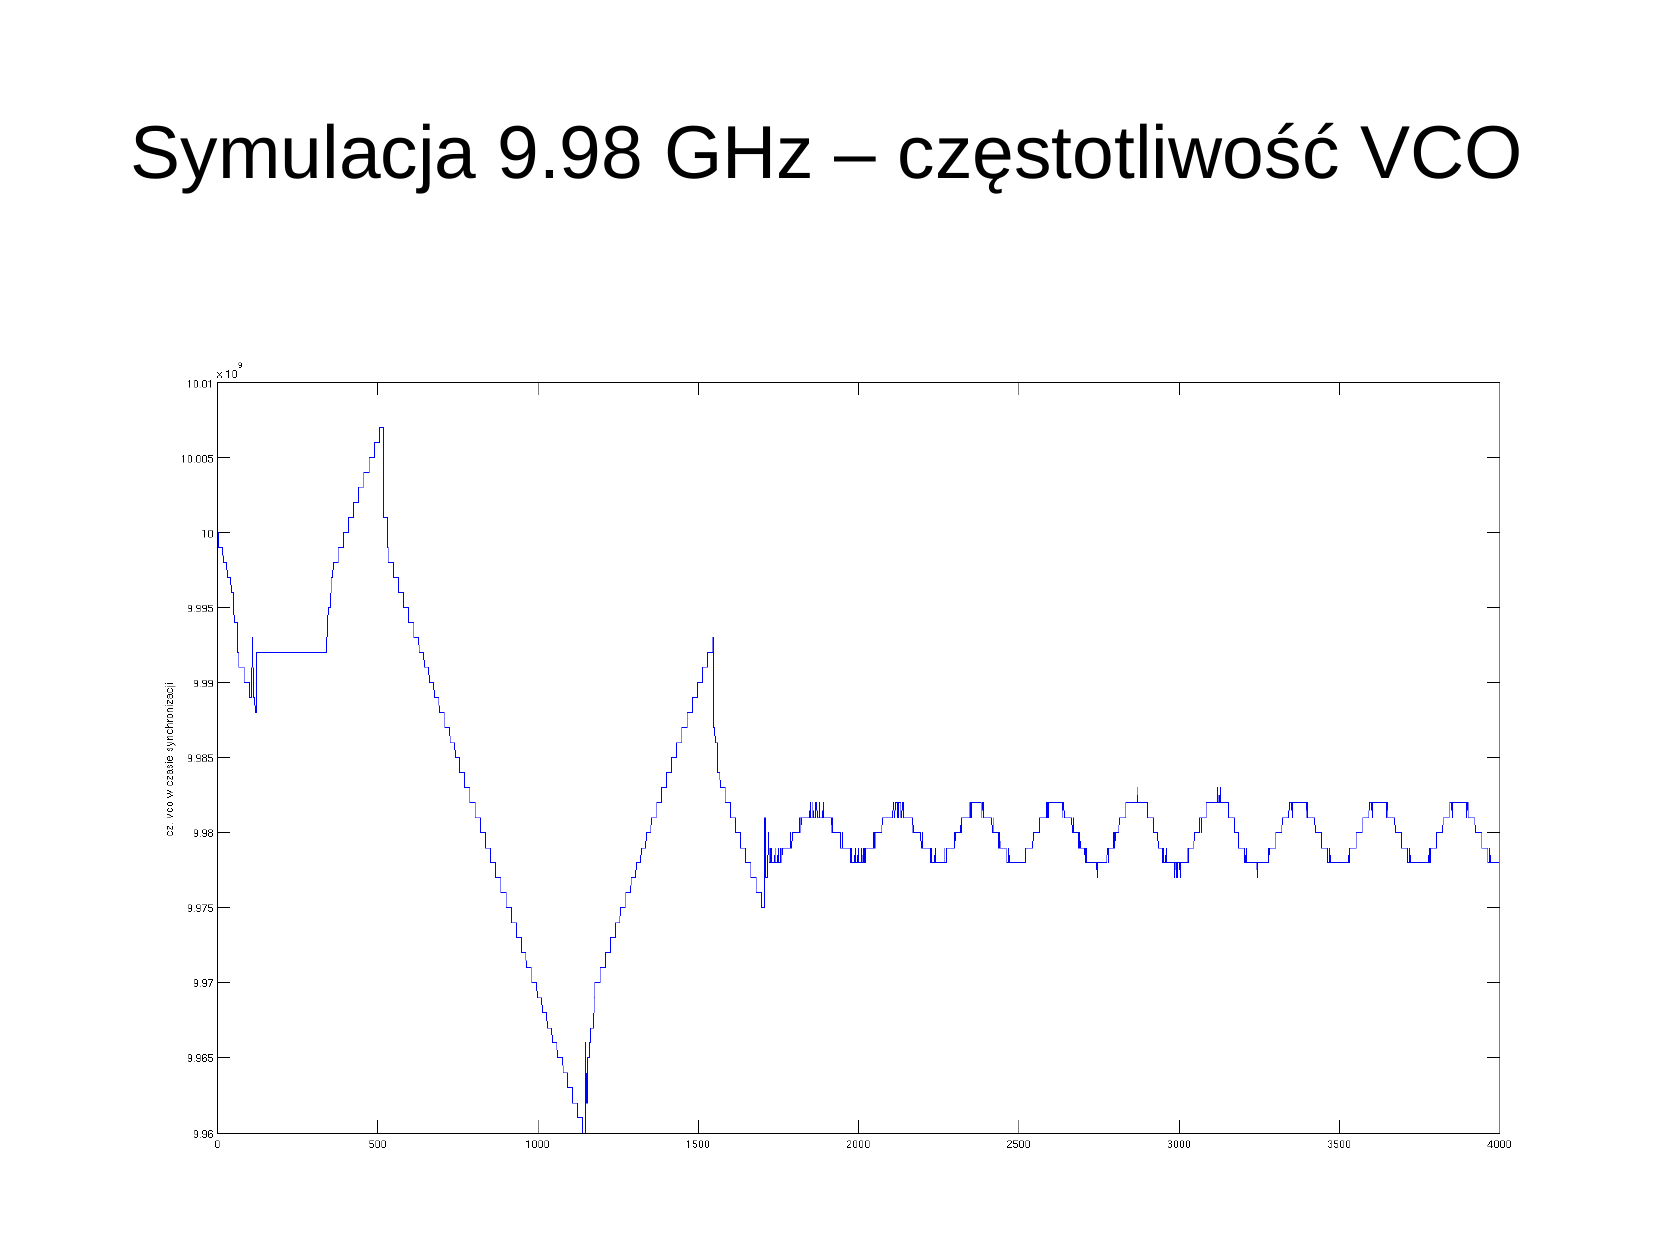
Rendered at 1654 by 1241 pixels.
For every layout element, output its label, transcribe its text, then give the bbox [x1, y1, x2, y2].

title Symulacja 9.98 GHz – częstotliwość VCO [82, 49, 1571, 257]
picture [1, 313, 1654, 1234]
